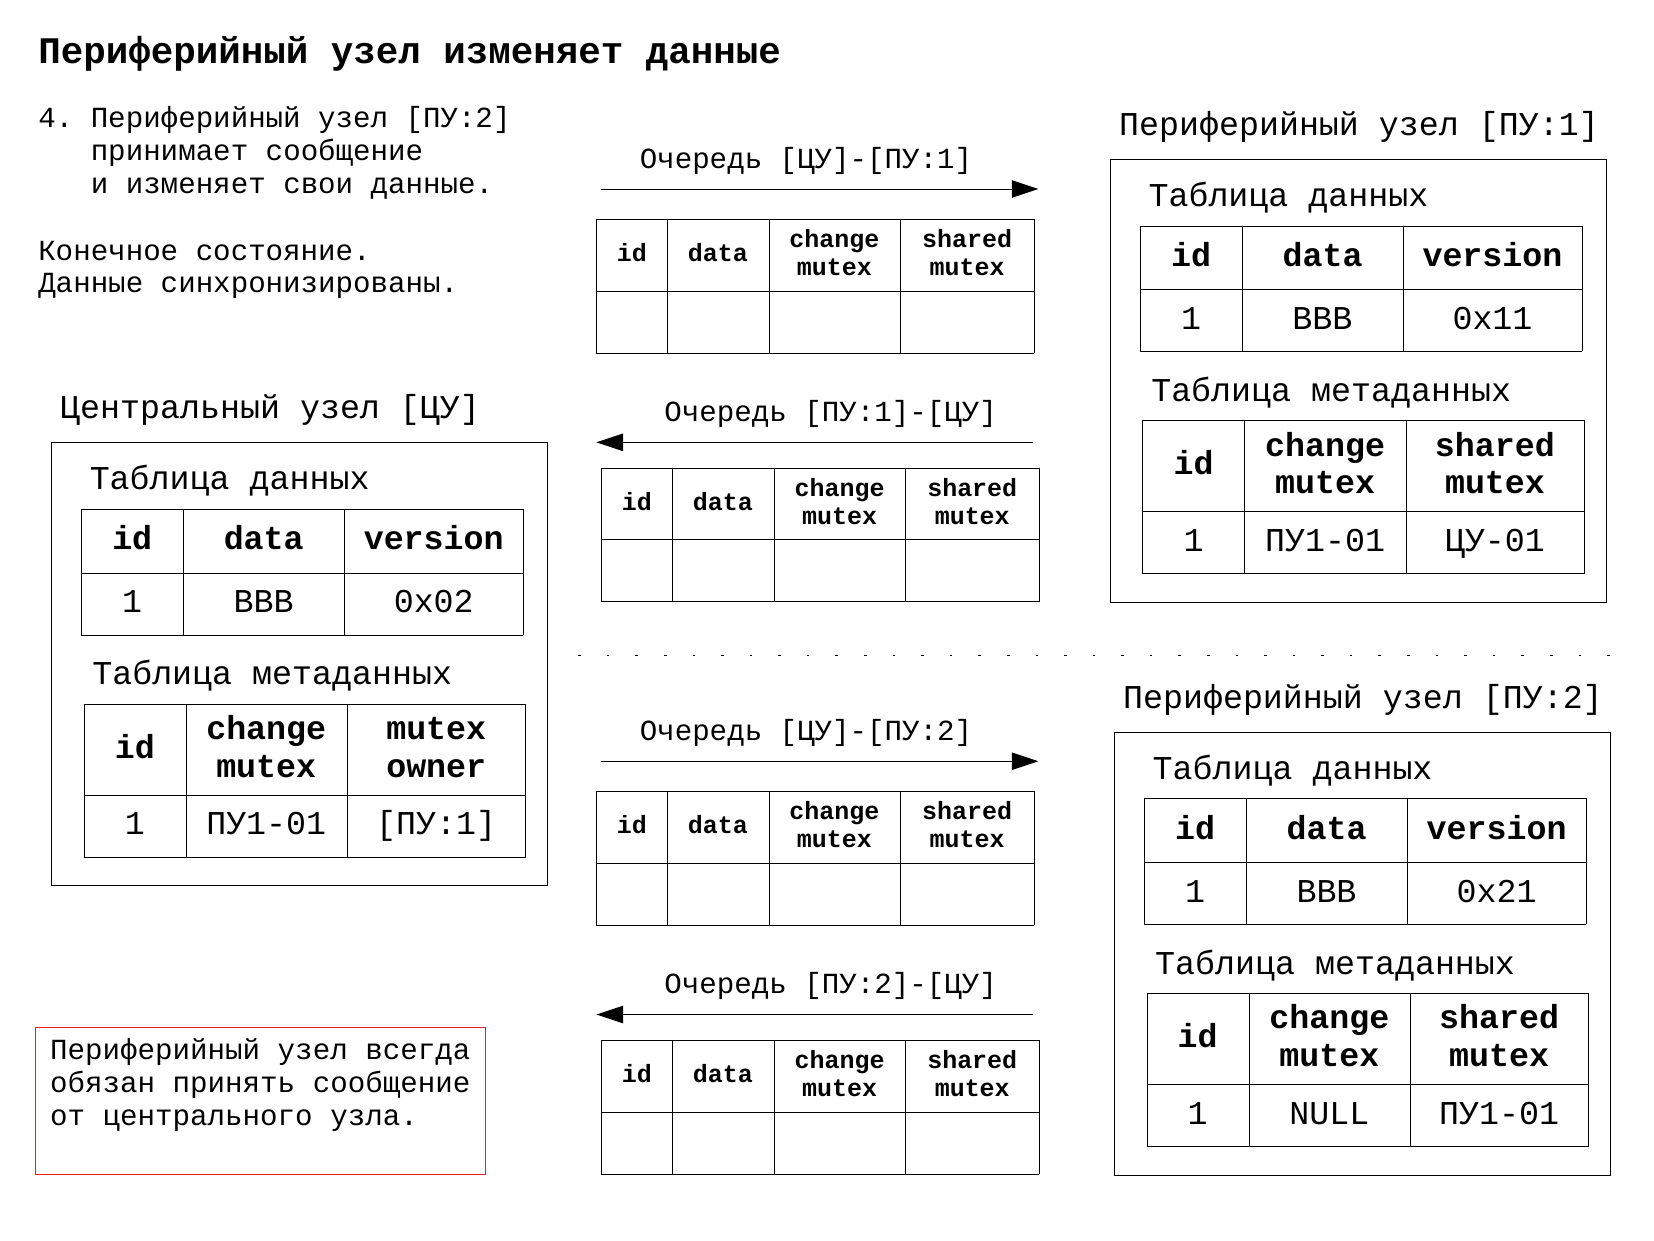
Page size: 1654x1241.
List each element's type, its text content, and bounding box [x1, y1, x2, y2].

table_cell [770, 864, 900, 925]
table_cell [668, 292, 769, 353]
text_box Очередь [ПУ:2]-[ЦУ] [649, 962, 1016, 1014]
text_box 4. Периферийный узел [ПУ:2] принимает сообщение и изменяет свои данные. Конечное состояние. Данные синхронизированы. [23, 96, 526, 310]
table_header version [1404, 227, 1582, 289]
table_cell 0x11 [1404, 290, 1582, 351]
text_box Центральный узел [ЦУ] [45, 383, 556, 437]
table_cell ПУ1-01 [1411, 1085, 1588, 1146]
table_header change mutex [187, 705, 347, 795]
table_cell 0x02 [345, 574, 523, 635]
text_box Очередь [ЦУ]-[ПУ:1] [624, 136, 992, 189]
table_cell [901, 292, 1034, 353]
table_cell [597, 864, 667, 925]
table_header id [85, 705, 186, 795]
table_cell 1 [1145, 863, 1246, 924]
text_box Периферийный узел изменяет данные [23, 25, 796, 83]
table_header change mutex [1250, 994, 1410, 1084]
table_header shared mutex [901, 792, 1034, 863]
text_box Таблица метаданных [1136, 366, 1527, 419]
table_header id [602, 1041, 672, 1112]
table_header id [1148, 994, 1249, 1084]
table_header data [668, 220, 769, 291]
table_header data [184, 510, 344, 573]
text_box Очередь [ПУ:1]-[ЦУ] [649, 389, 1016, 442]
table_cell [775, 540, 905, 601]
table_cell 1 [85, 796, 186, 857]
table_header id [602, 469, 672, 539]
table_cell [602, 540, 672, 601]
table_header id [1141, 227, 1242, 289]
text_box Очередь [ЦУ]-[ПУ:2] [624, 708, 992, 762]
table_cell [597, 292, 667, 353]
table_cell BBB [184, 574, 344, 635]
table_cell NULL [1250, 1085, 1410, 1146]
table_header id [82, 510, 183, 573]
table_cell [673, 1113, 774, 1174]
table_header change mutex [770, 792, 900, 863]
text_box Таблица данных [1133, 171, 1444, 224]
table_header shared mutex [1411, 994, 1588, 1084]
table_cell 1 [1143, 512, 1244, 573]
table_cell [668, 864, 769, 925]
table_header data [1243, 227, 1403, 289]
table_header mutex owner [348, 705, 525, 795]
table_header change mutex [770, 220, 900, 291]
table_cell [906, 540, 1039, 601]
table_cell [ПУ:1] [348, 796, 525, 857]
table_cell 0x21 [1408, 863, 1586, 924]
table_cell ПУ1-01 [187, 796, 347, 857]
table_header shared mutex [1407, 421, 1584, 511]
table_header id [597, 792, 667, 863]
table_header version [345, 510, 523, 573]
table_header version [1408, 799, 1586, 862]
text_box Таблица метаданных [1140, 938, 1531, 992]
text_box [1110, 159, 1607, 603]
table_cell [602, 1113, 672, 1174]
text_box Периферийный узел [ПУ:1] [1104, 100, 1614, 153]
table_header id [1143, 421, 1244, 511]
text_box Таблица данных [75, 454, 385, 508]
table_header change mutex [775, 1041, 905, 1112]
table_cell BBB [1243, 290, 1403, 351]
table_cell [901, 864, 1034, 925]
text_box Таблица данных [1137, 744, 1448, 797]
table_header change mutex [775, 469, 905, 539]
table_header data [673, 469, 774, 539]
table_header shared mutex [906, 469, 1039, 539]
table_header change mutex [1245, 421, 1406, 511]
table_cell 1 [82, 574, 183, 635]
table_cell ПУ1-01 [1245, 512, 1406, 573]
table_header shared mutex [906, 1041, 1039, 1112]
table_cell [775, 1113, 905, 1174]
table_header data [673, 1041, 774, 1112]
table_cell ЦУ-01 [1407, 512, 1584, 573]
table_header data [668, 792, 769, 863]
table_header data [1247, 799, 1407, 862]
table_cell [673, 540, 774, 601]
text_box Периферийный узел [ПУ:2] [1108, 673, 1619, 726]
text_box [51, 442, 548, 886]
table_header id [597, 220, 667, 291]
text_box Таблица метаданных [77, 649, 468, 703]
table_cell [906, 1113, 1039, 1174]
table_header id [1145, 799, 1246, 862]
table_header shared mutex [901, 220, 1034, 291]
table_cell [770, 292, 900, 353]
table_cell BBB [1247, 863, 1407, 924]
table_cell 1 [1141, 290, 1242, 351]
text_box [1114, 732, 1611, 1176]
text_box Периферийный узел всегда обязан принять сообщение от центрального узла. [35, 1027, 486, 1175]
table_cell 1 [1148, 1085, 1249, 1146]
